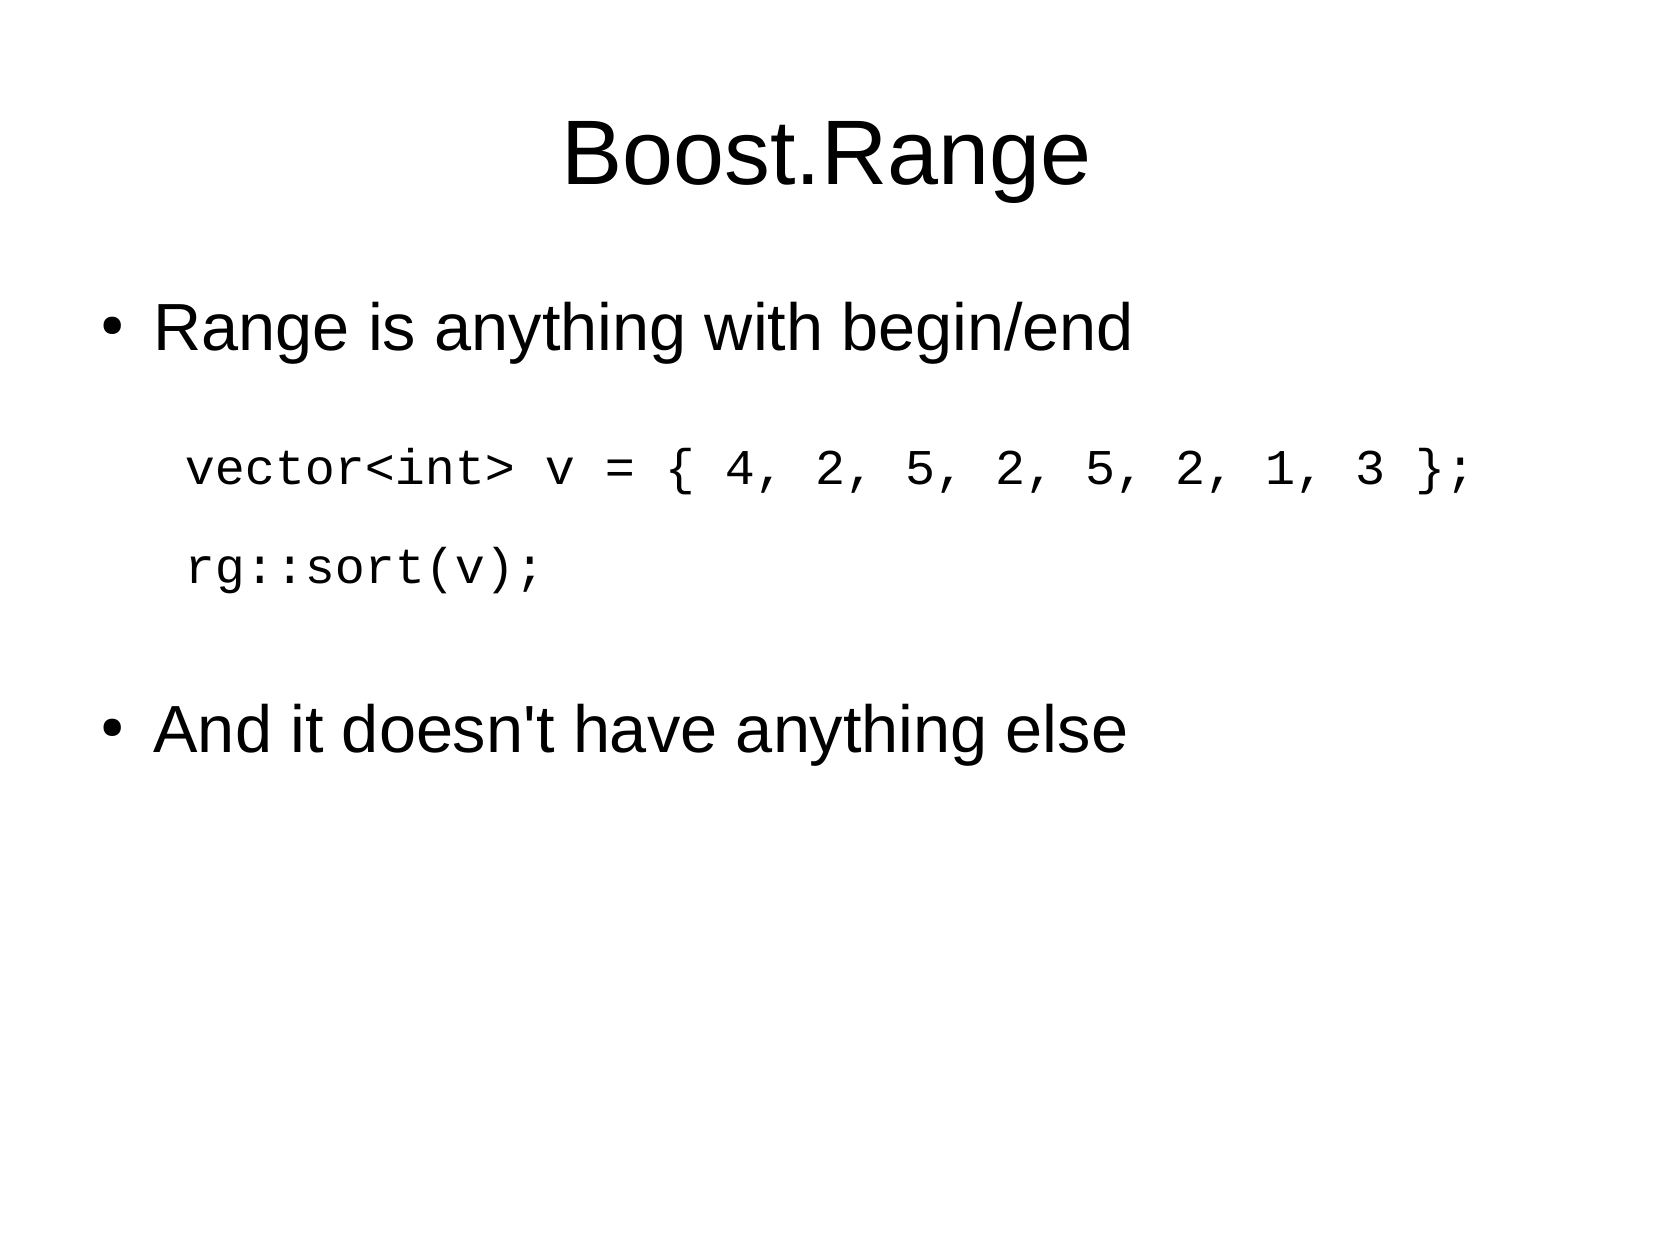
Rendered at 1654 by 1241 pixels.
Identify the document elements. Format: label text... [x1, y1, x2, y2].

list Range is anything with begin/end [82, 290, 1571, 391]
title Boost.Range [82, 49, 1571, 257]
list And it doesn't have anything else [82, 691, 1571, 792]
text_box vector<int> v = { 4, 2, 5, 2, 5, 2, 1, 3 }; rg::sort(v); [169, 435, 1505, 606]
